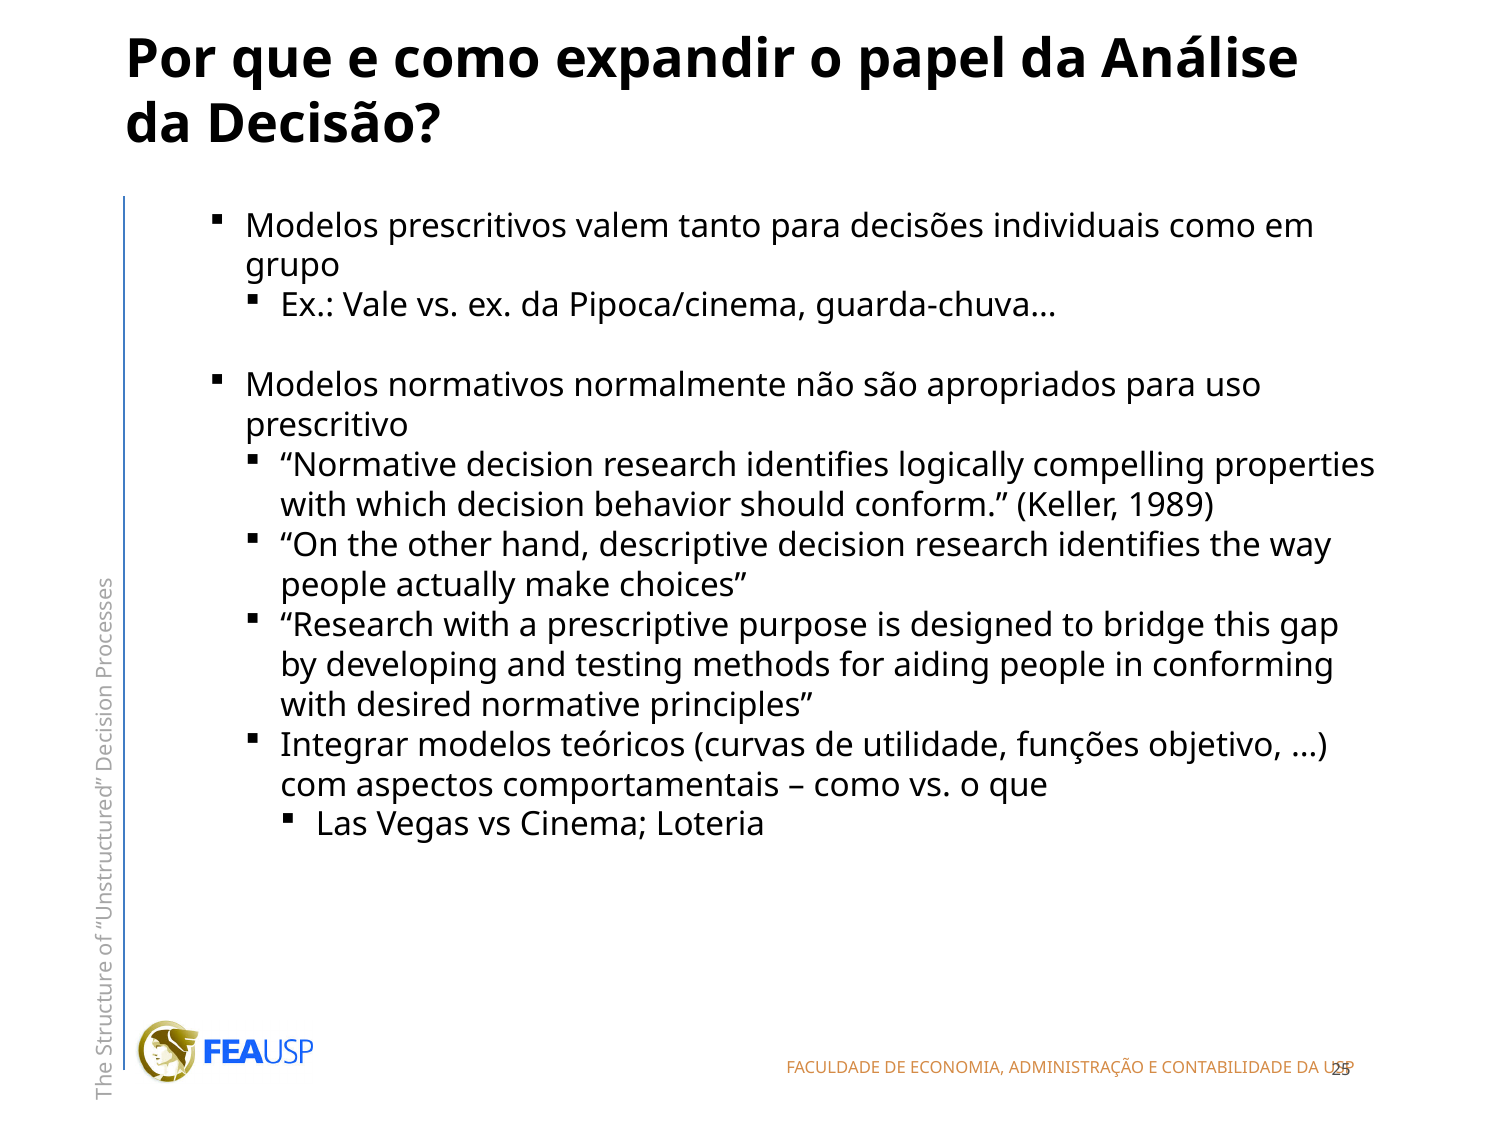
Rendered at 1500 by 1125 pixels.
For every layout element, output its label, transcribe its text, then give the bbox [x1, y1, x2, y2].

text_box <number> [1316, 1051, 1425, 1125]
picture [135, 1020, 313, 1084]
text_box Modelos prescritivos valem tanto para decisões individuais como em grupo Ex.: Vale vs. ex. da Pipoca/cinema, guarda-chuva… Modelos normativos normalmente não são apropriados para uso prescritivo “Normative decision research identifies logically compelling properties with which decision behavior should conform.” (Keller, 1989) “On the other hand, descriptive decision research identifies the way people actually make choices” “Research with a prescriptive purpose is designed to bridge this gap by developing and testing methods for aiding people in conforming with desired normative principles” Integrar modelos teóricos (curvas de utilidade, funções objetivo, …) com aspectos comportamentais – como vs. o que Las Vegas vs Cinema; Loteria [194, 196, 1400, 994]
text_box Por que e como expandir o papel da Análise da Decisão? [110, 66, 1387, 161]
